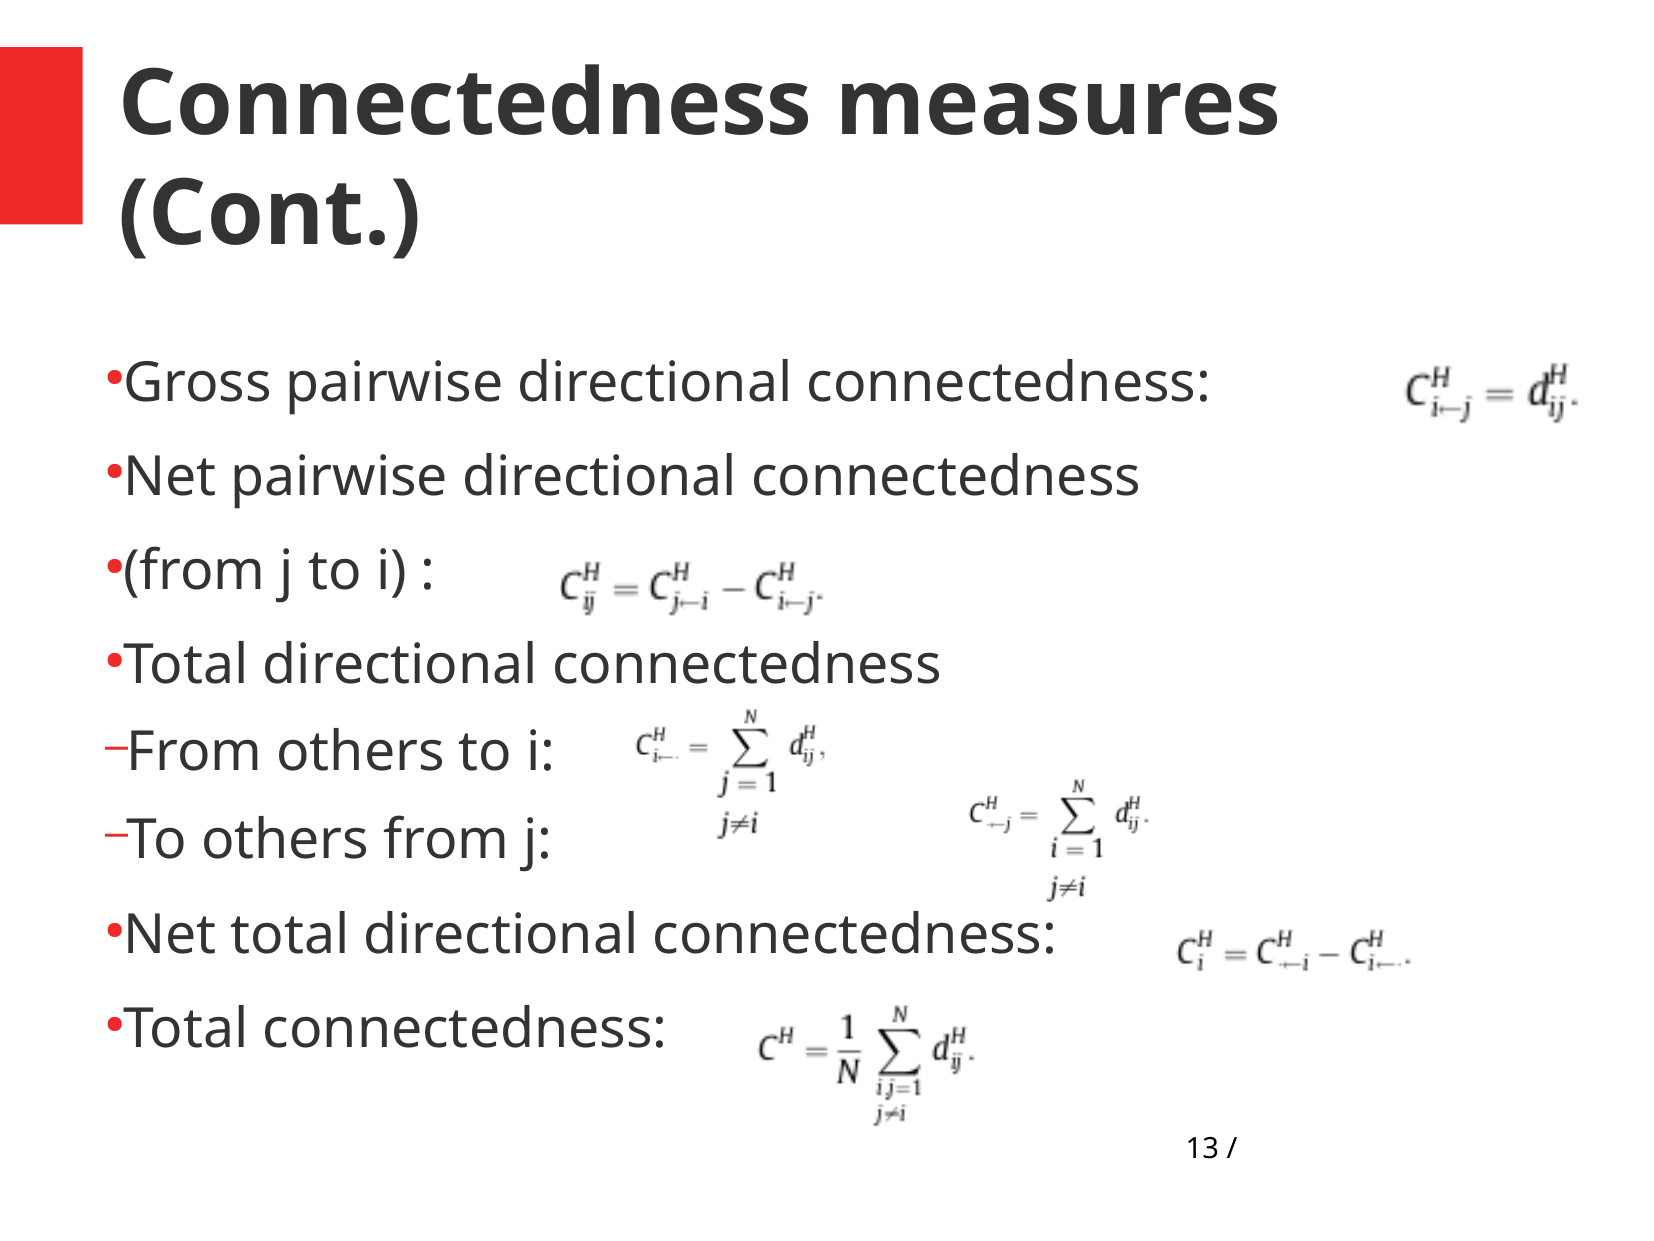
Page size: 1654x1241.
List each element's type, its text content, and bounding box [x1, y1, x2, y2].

picture [1350, 329, 1654, 451]
picture [960, 778, 1432, 995]
title Connectedness measures (Cont.) [118, 27, 1571, 278]
picture [560, 539, 826, 637]
picture [630, 704, 856, 851]
picture [756, 1004, 991, 1131]
text_box <number> / [1185, 1129, 1571, 1216]
list Gross pairwise directional connectedness: Net pairwise directional connectedness (from j to i) : Total directional connectedness From others to i: To others from j: Net total directional connectedness: Total connectedness: [105, 345, 1523, 1066]
